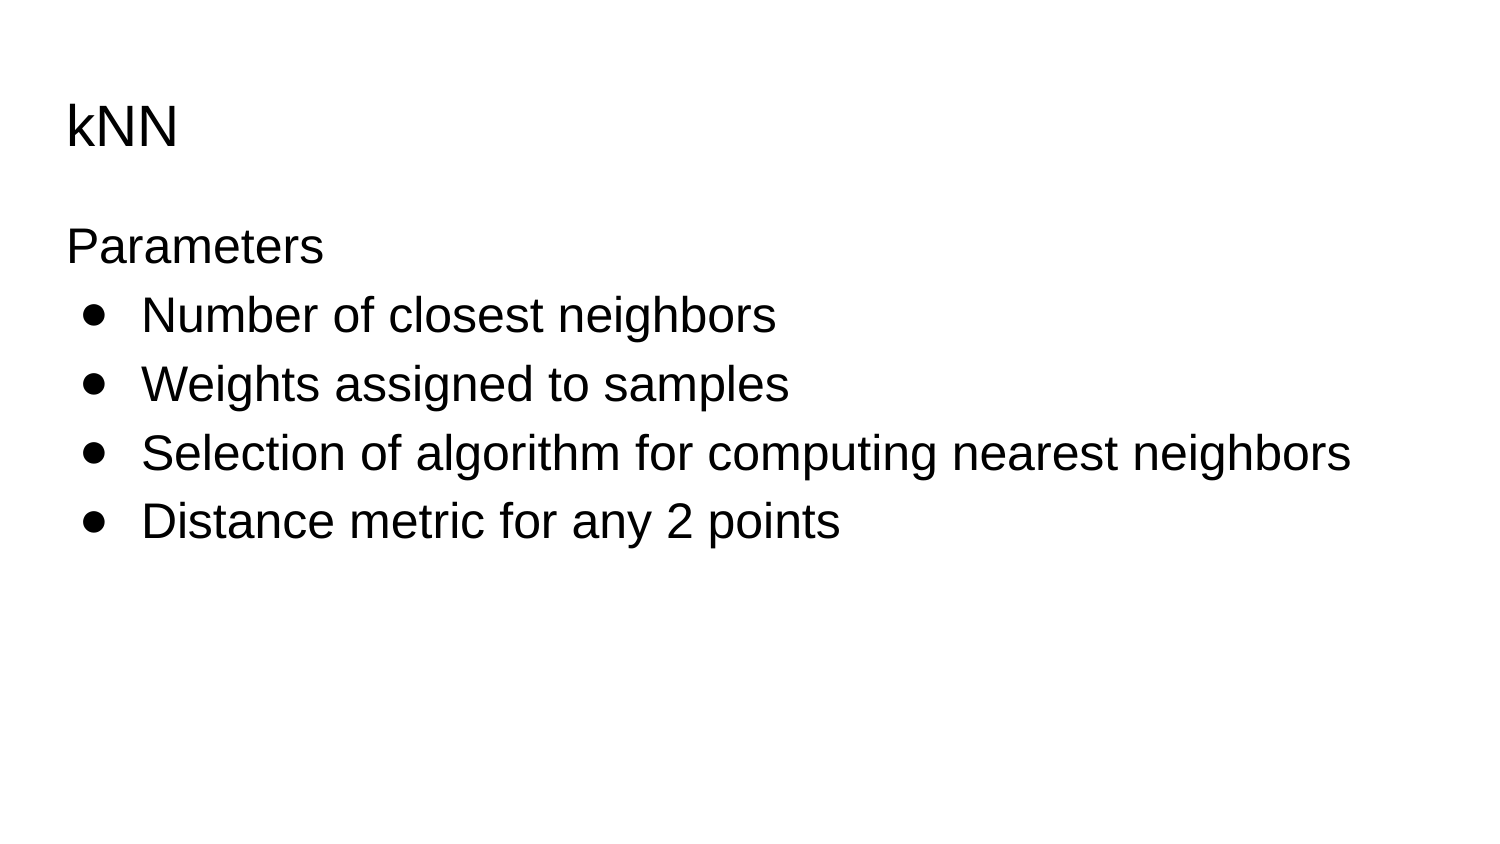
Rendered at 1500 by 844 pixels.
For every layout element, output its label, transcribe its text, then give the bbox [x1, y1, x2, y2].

list Parameters Number of closest neighbors Weights assigned to samples Selection of algorithm for computing nearest neighbors Distance metric for any 2 points [51, 189, 1449, 750]
title kNN [51, 72, 1449, 167]
